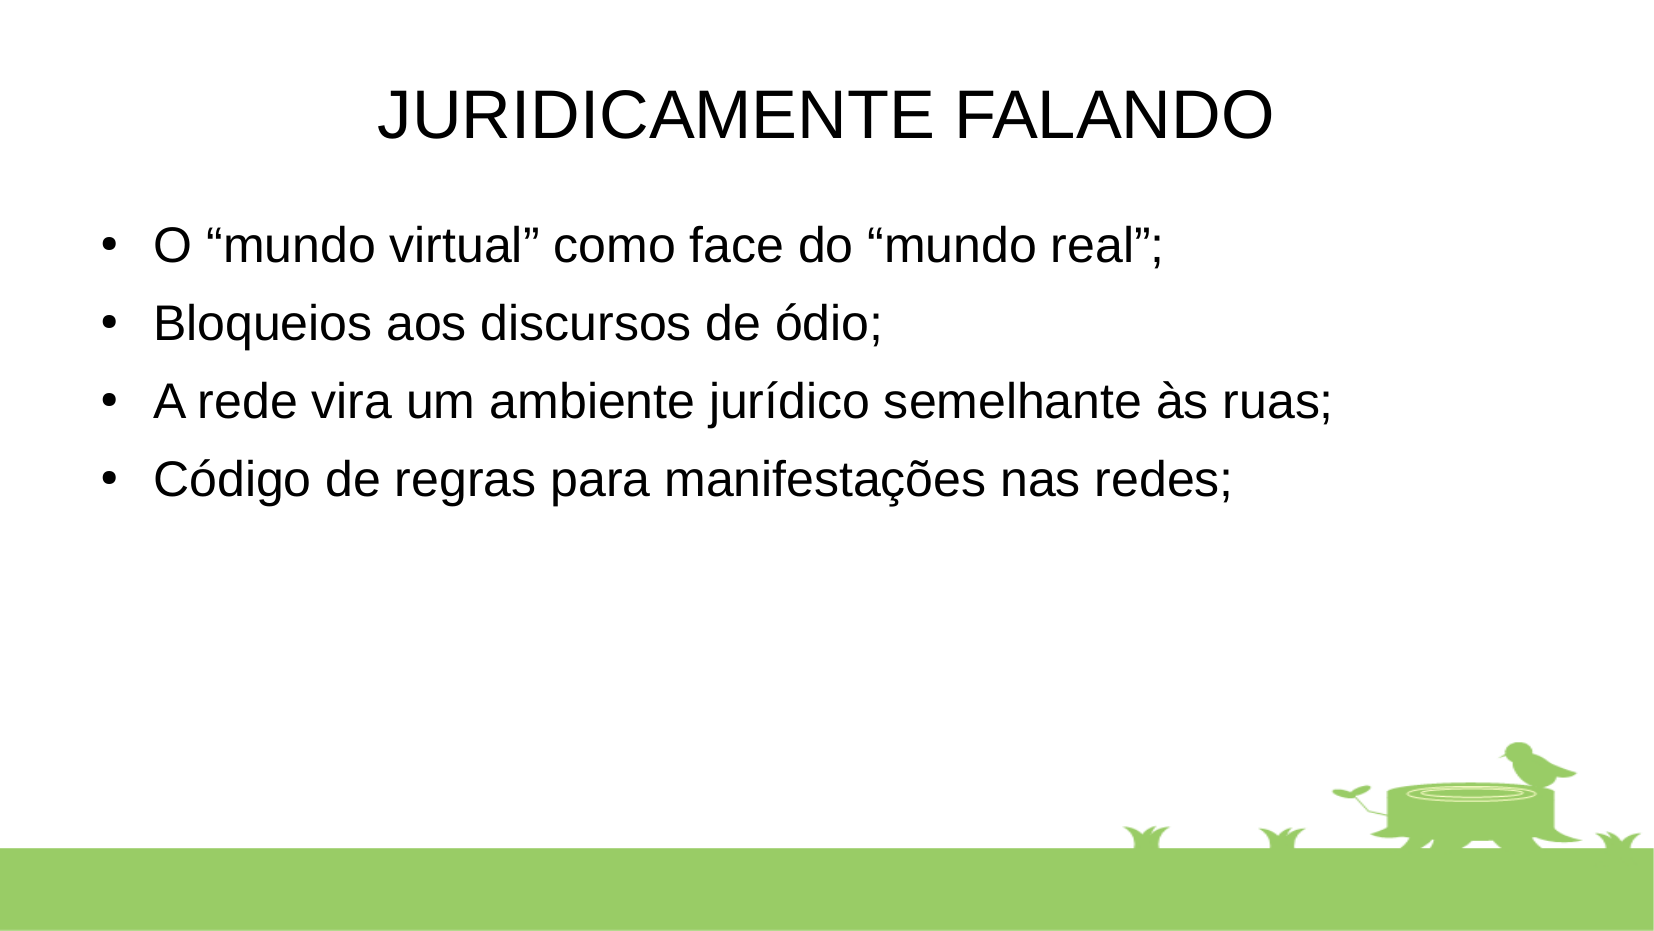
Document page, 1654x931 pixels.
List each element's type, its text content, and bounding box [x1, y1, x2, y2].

picture [0, 0, 1654, 931]
list O “mundo virtual” como face do “mundo real”; Bloqueios aos discursos de ódio; A rede vira um ambiente jurídico semelhante às ruas; Código de regras para manifestações nas redes; [82, 217, 1571, 758]
title JURIDICAMENTE FALANDO [82, 37, 1571, 193]
